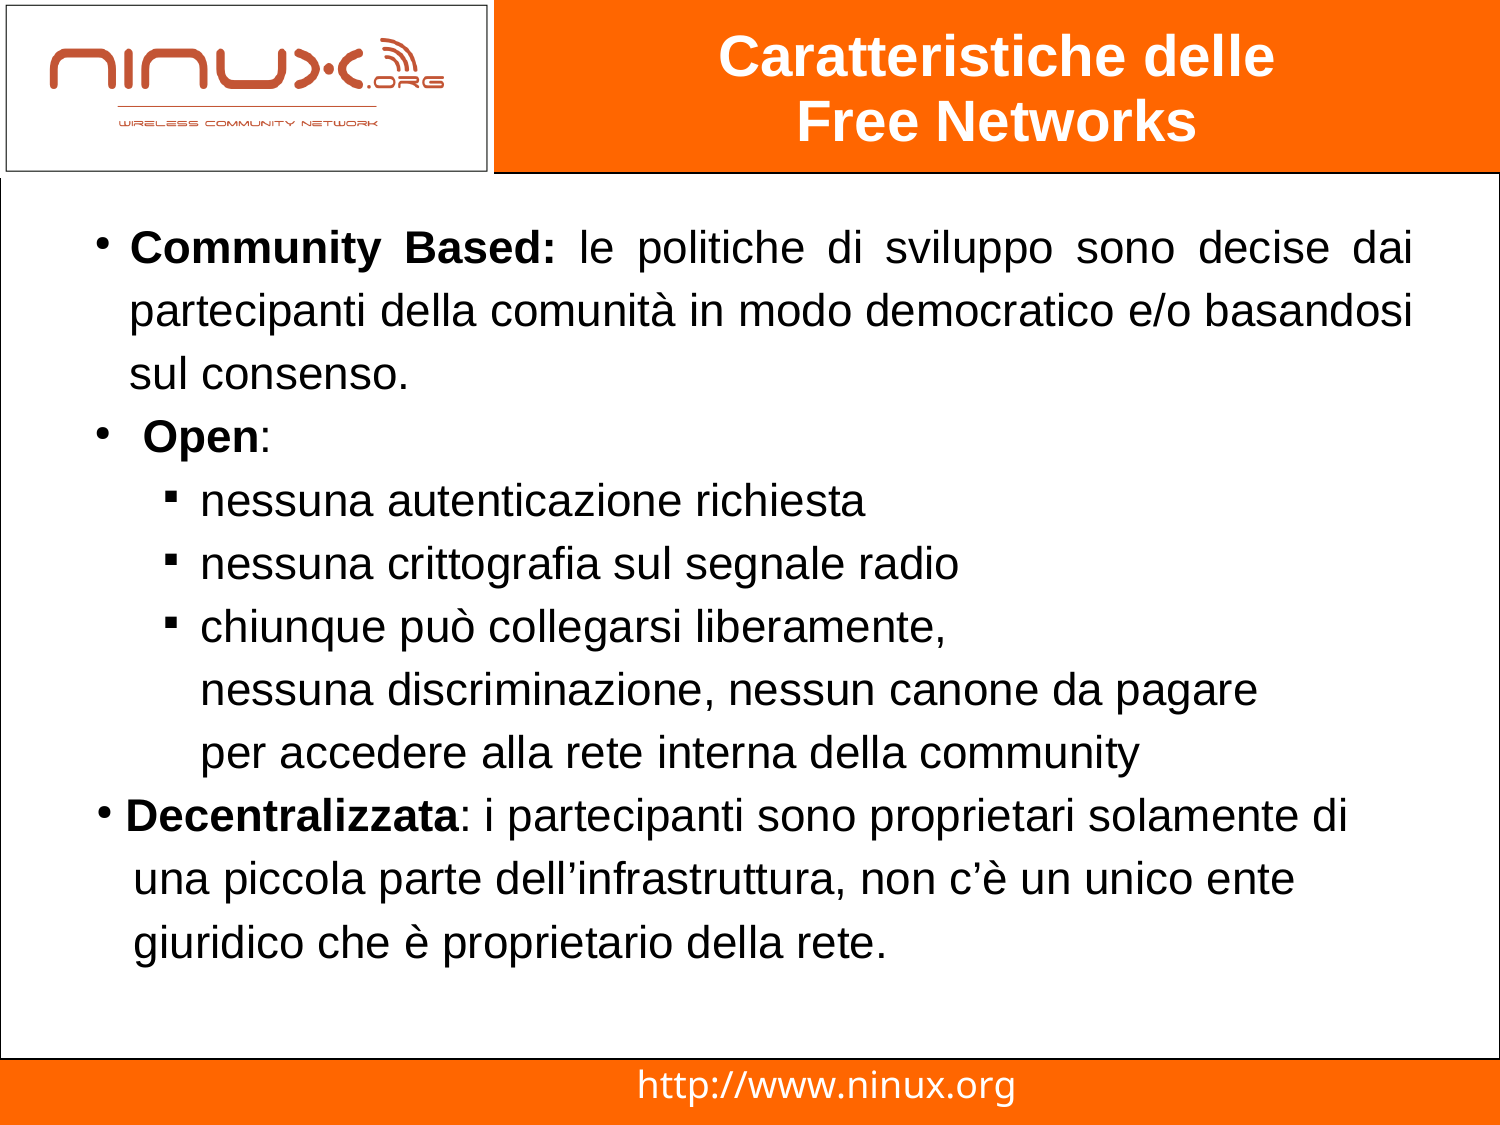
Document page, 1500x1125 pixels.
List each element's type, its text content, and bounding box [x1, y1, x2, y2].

text_box Community Based: le politiche di sviluppo sono decise dai partecipanti della comunità in modo democratico e/o basandosi sul consenso. Open: nessuna autenticazione richiesta nessuna crittografia sul segnale radio chiunque può collegarsi liberamente, nessuna discriminazione, nessun canone da pagare per accedere alla rete interna della community Decentralizzata: i partecipanti sono proprietari solamente di una piccola parte dell’infrastruttura, non c’è un unico ente giuridico che è proprietario della rete. [59, 154, 1416, 982]
text_box http://www.ninux.org [621, 1053, 1159, 1125]
picture [0, 0, 494, 178]
title Caratteristiche delle Free Networks [495, 17, 1500, 160]
